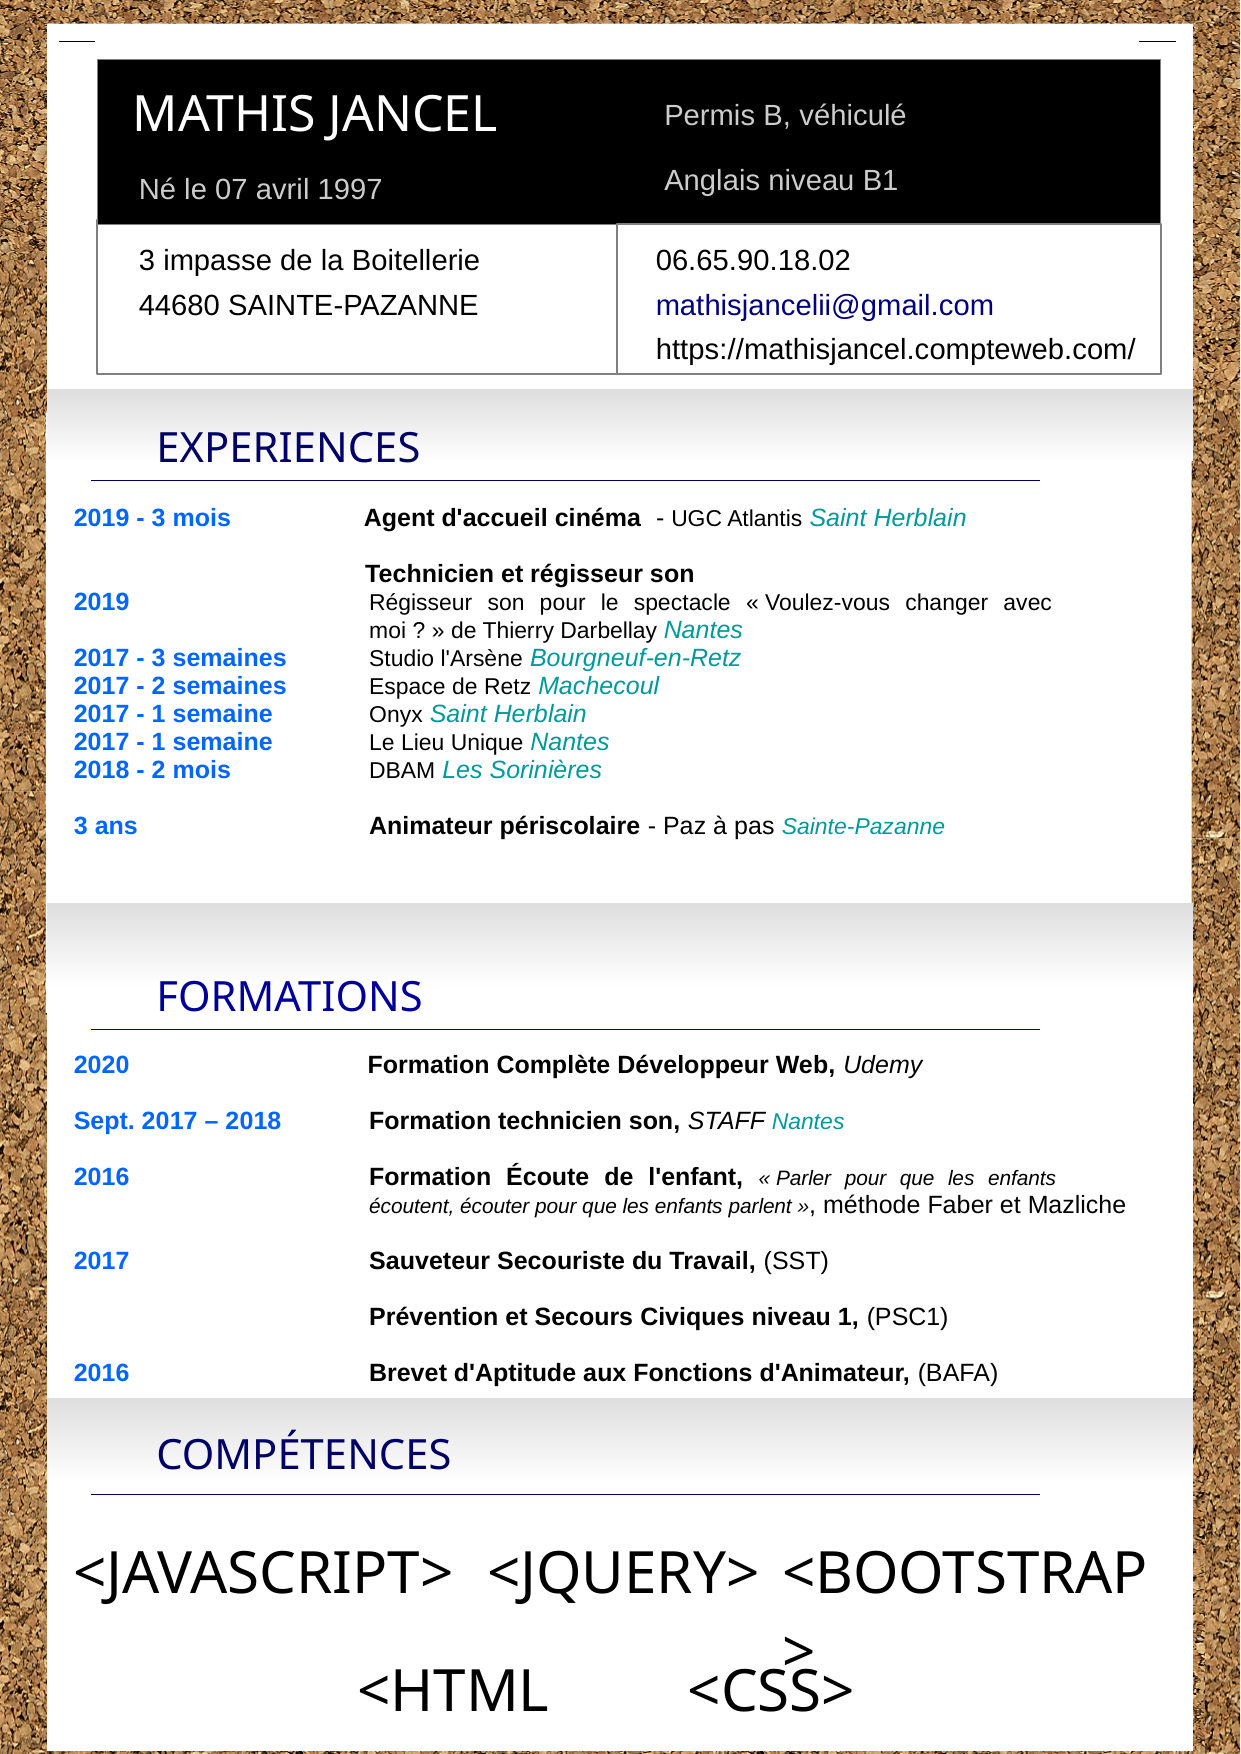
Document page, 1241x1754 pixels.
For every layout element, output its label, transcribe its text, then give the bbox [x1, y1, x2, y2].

text_box MATHIS JANCEL [118, 70, 697, 157]
text_box EXPERIENCES [141, 481, 638, 485]
text_box <JQUERY> [472, 1523, 815, 1607]
picture [0, 0, 1241, 1754]
text_box FORMATIONS [141, 1030, 638, 1034]
text_box [45, 23, 1193, 1751]
text_box <HTML> [342, 1641, 579, 1715]
text_box 2019 - 3 mois Agent d'accueil cinéma - UGC Atlantis Saint Herblain Technicien et régisseur son 2019 Régisseur son pour le spectacle « Voulez-vous changer avec moi ? » de Thierry Darbellay Nantes 2017 - 3 semaines Studio l'Arsène Bourgneuf-en-Retz 2017 - 2 semaines Espace de Retz Machecoul 2017 - 1 semaine Onyx Saint Herblain 2017 - 1 semaine Le Lieu Unique Nantes 2018 - 2 mois DBAM Les Sorinières 3 ans Animateur périscolaire - Paz à pas Sainte-Pazanne [59, 496, 1192, 875]
text_box <JAVASCRIPT> [59, 1523, 461, 1597]
text_box EXPERIENCES [141, 410, 638, 480]
text_box 06.65.90.18.02 mathisjancelii@gmail.com https://mathisjancel.compteweb.com/ [640, 236, 1161, 374]
text_box <CSS> [673, 1642, 934, 1754]
text_box Né le 07 avril 1997 [124, 165, 644, 213]
text_box <BOOTSTRAP> [767, 1523, 1170, 1597]
text_box FORMATIONS [141, 959, 638, 1029]
text_box 2020 Formation Complète Développeur Web, Udemy Sept. 2017 – 2018 Formation technicien son, STAFF Nantes 2016 Formation Écoute de l'enfant, « Parler pour que les enfants écoutent, écouter pour que les enfants parlent », méthode Faber et Mazliche 2017 Sauveteur Secouriste du Travail, (SST) Prévention et Secours Civiques niveau 1, (PSC1) 2016 Brevet d'Aptitude aux Fonctions d'Animateur, (BAFA) [59, 1043, 1193, 1437]
text_box 3 impasse de la Boitellerie 44680 SAINTE-PAZANNE [124, 236, 562, 329]
text_box Permis B, véhiculé Anglais niveau B1 [649, 91, 1052, 205]
text_box COMPÉTENCES [141, 1437, 638, 1492]
